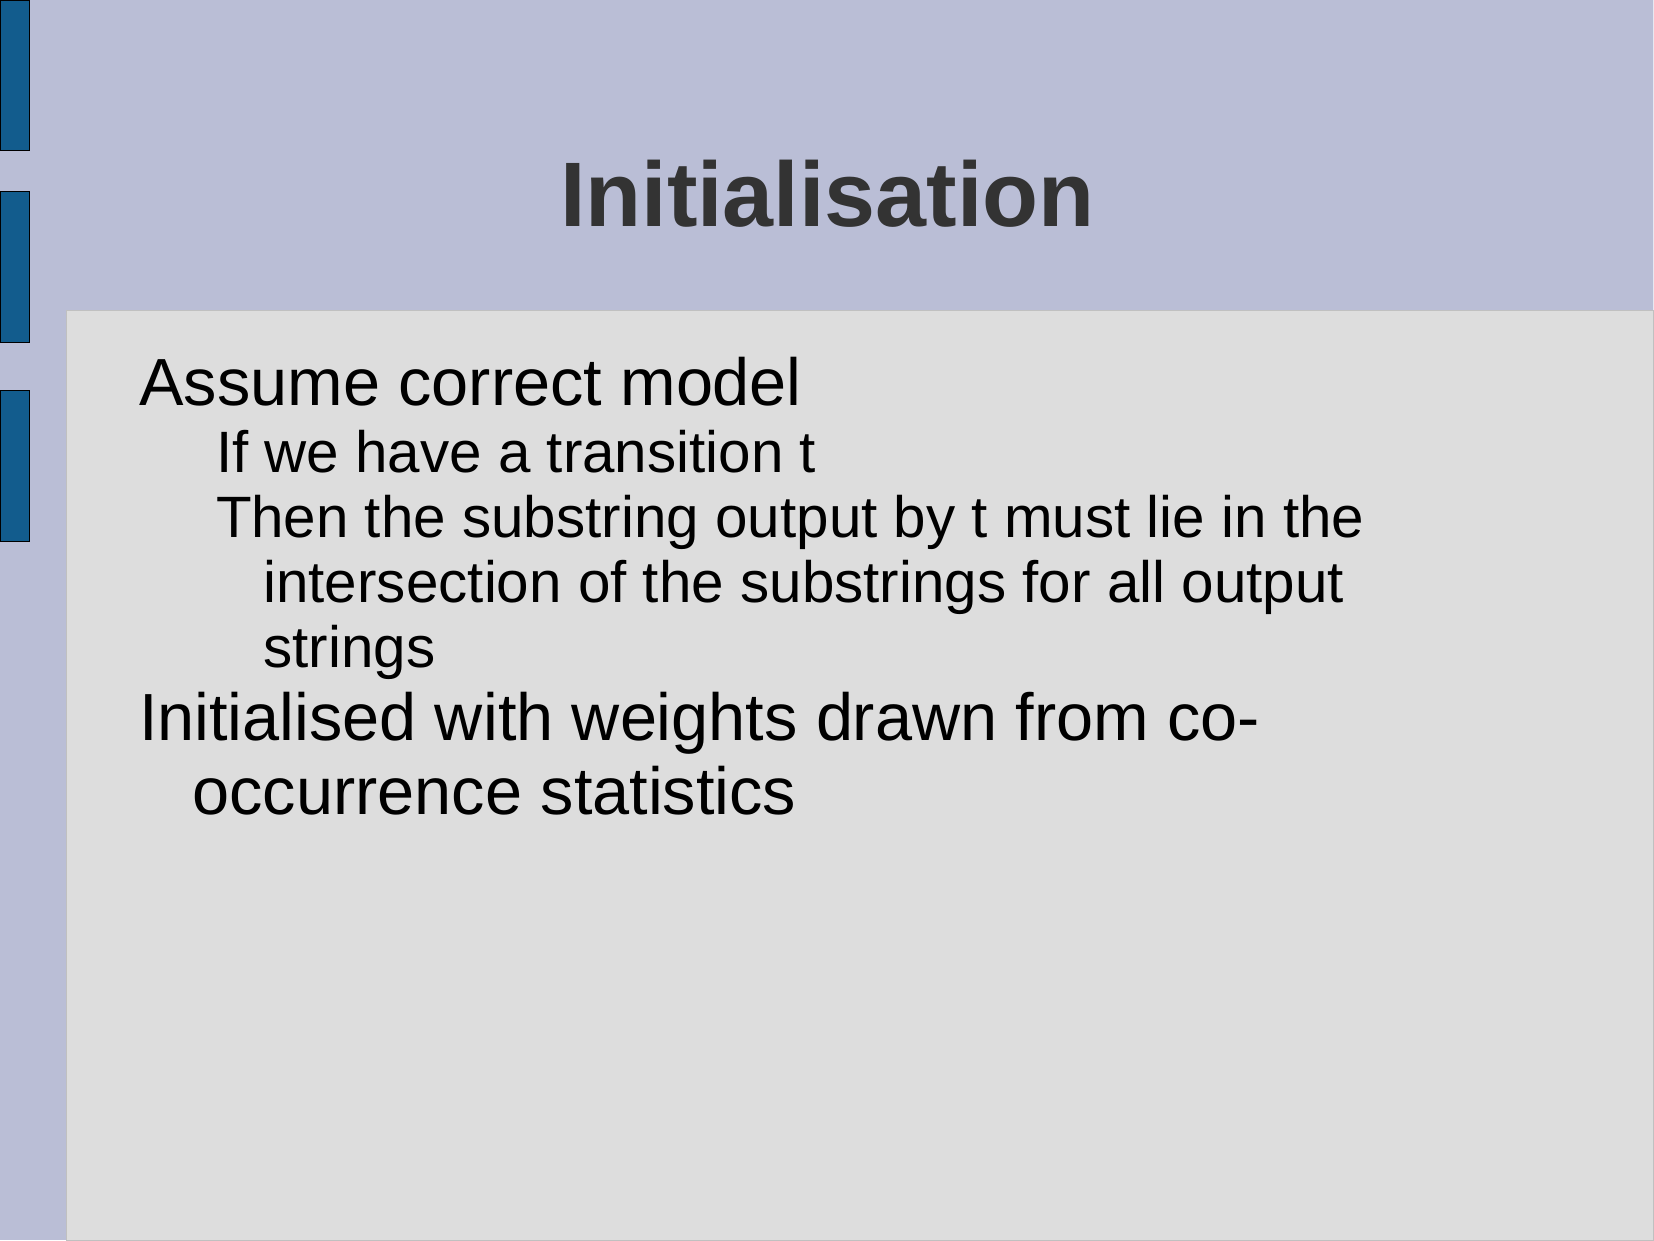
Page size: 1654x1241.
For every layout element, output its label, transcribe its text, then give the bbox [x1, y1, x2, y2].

list Assume correct model If we have a transition t Then the substring output by t must lie in the intersection of the substrings for all output strings Initialised with weights drawn from co-occurrence statistics [121, 344, 1534, 1127]
title Initialisation [121, 91, 1534, 299]
